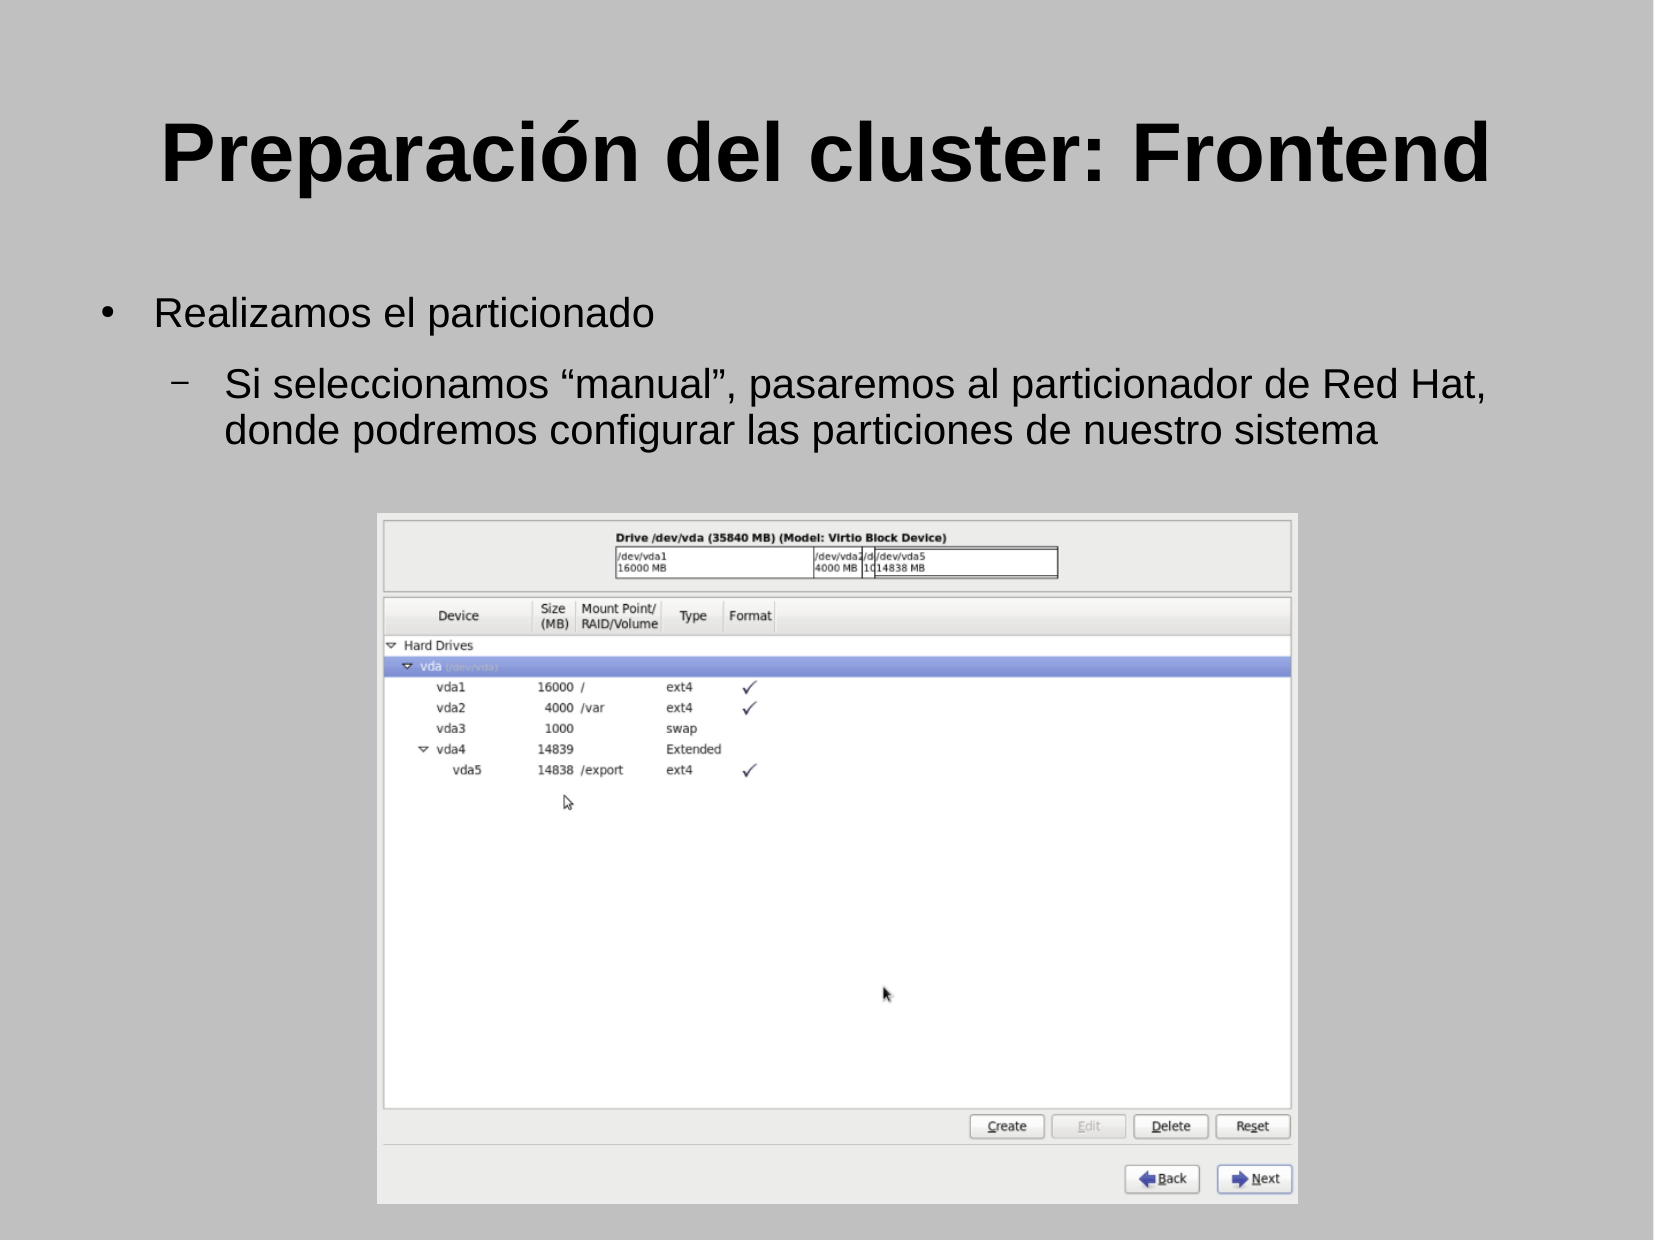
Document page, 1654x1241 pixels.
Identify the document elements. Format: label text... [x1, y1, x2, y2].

title Preparación del cluster: Frontend [82, 49, 1571, 257]
list Realizamos el particionado Si seleccionamos “manual”, pasaremos al particionador de Red Hat, donde podremos configurar las particiones de nuestro sistema [82, 290, 1571, 1010]
picture [377, 513, 1298, 1204]
